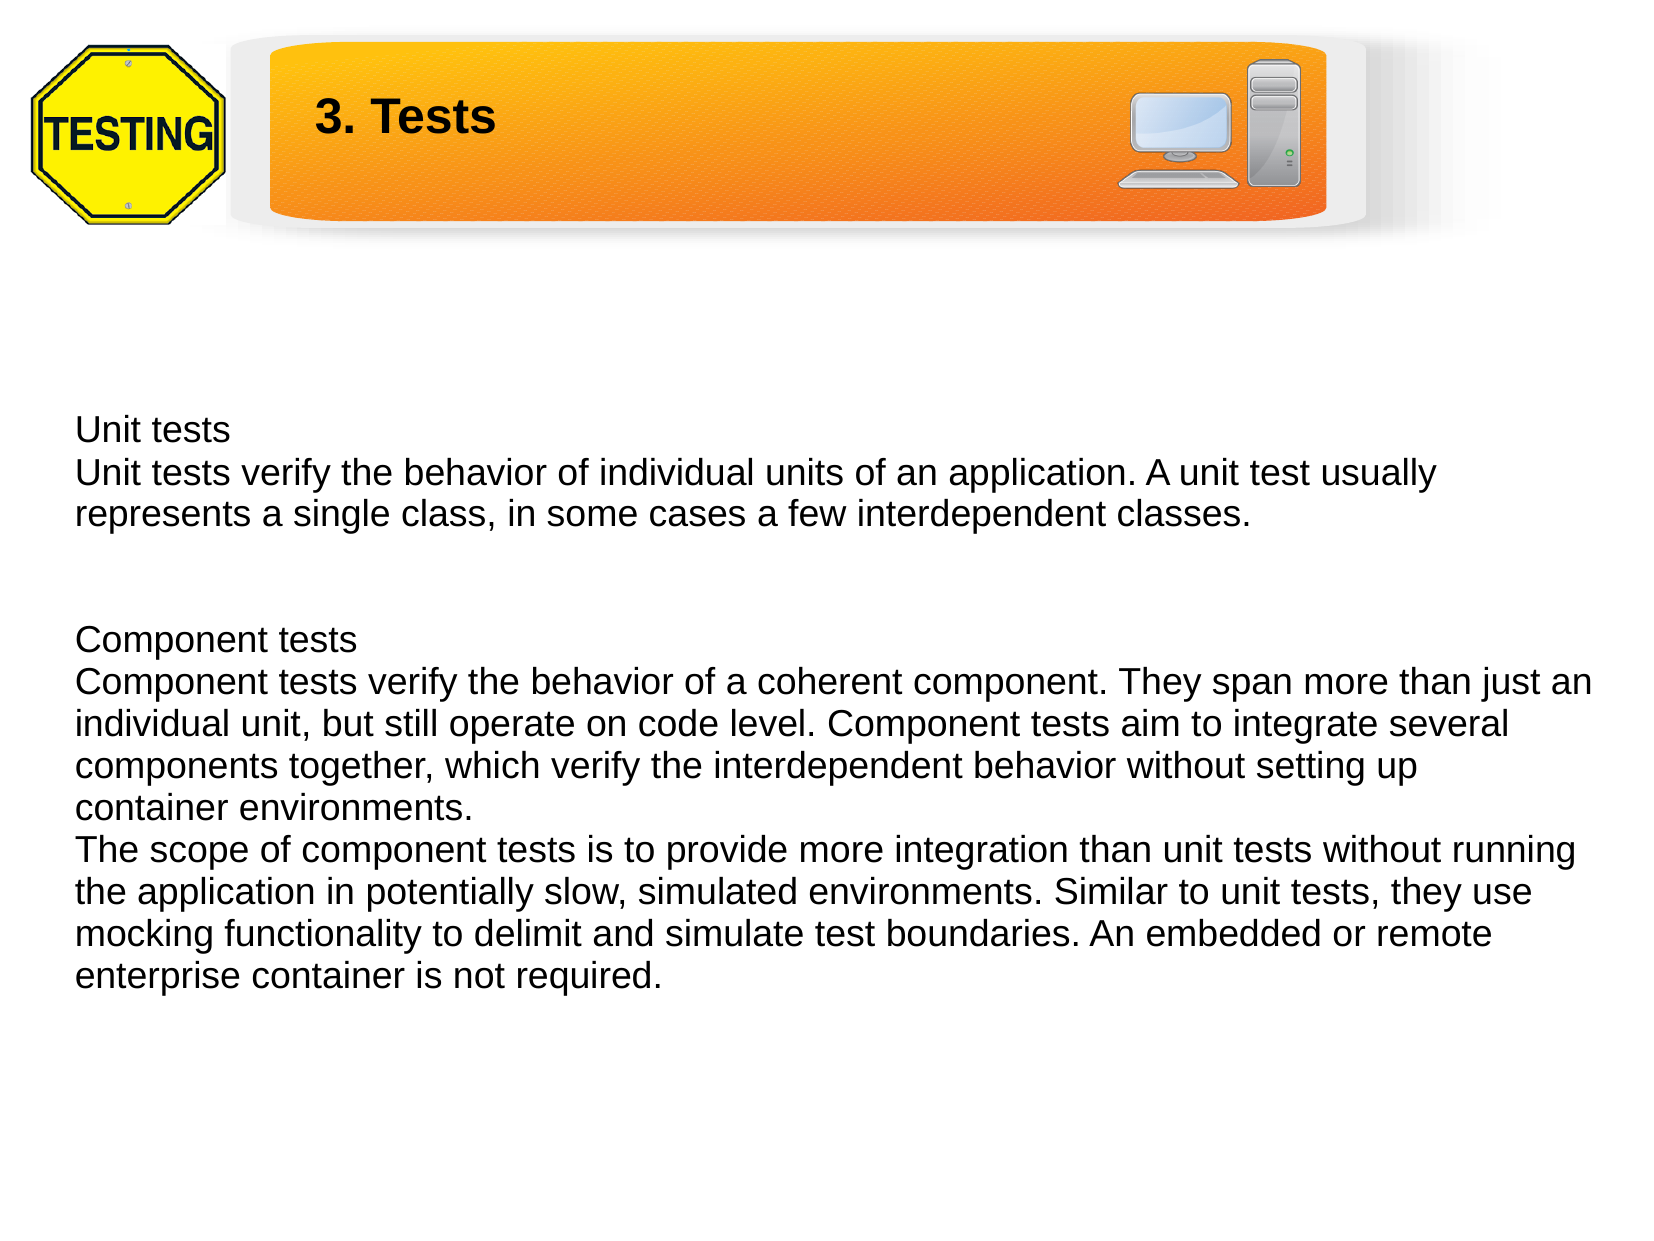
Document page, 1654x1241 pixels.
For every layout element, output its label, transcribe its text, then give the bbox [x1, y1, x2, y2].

text_box Unit tests Unit tests verify the behavior of individual units of an application. A unit test usually represents a single class, in some cases a few interdependent classes. Component tests Component tests verify the behavior of a coherent component. They span more than just an individual unit, but still operate on code level. Component tests aim to integrate several components together, which verify the interdependent behavior without setting up container environments. The scope of component tests is to provide more integration than unit tests without running the application in potentially slow, simulated environments. Similar to unit tests, they use mocking functionality to delimit and simulate test boundaries. An embedded or remote enterprise container is not required. [60, 401, 1619, 1215]
text_box 3. Tests [300, 81, 1096, 211]
picture [30, 20, 1531, 256]
